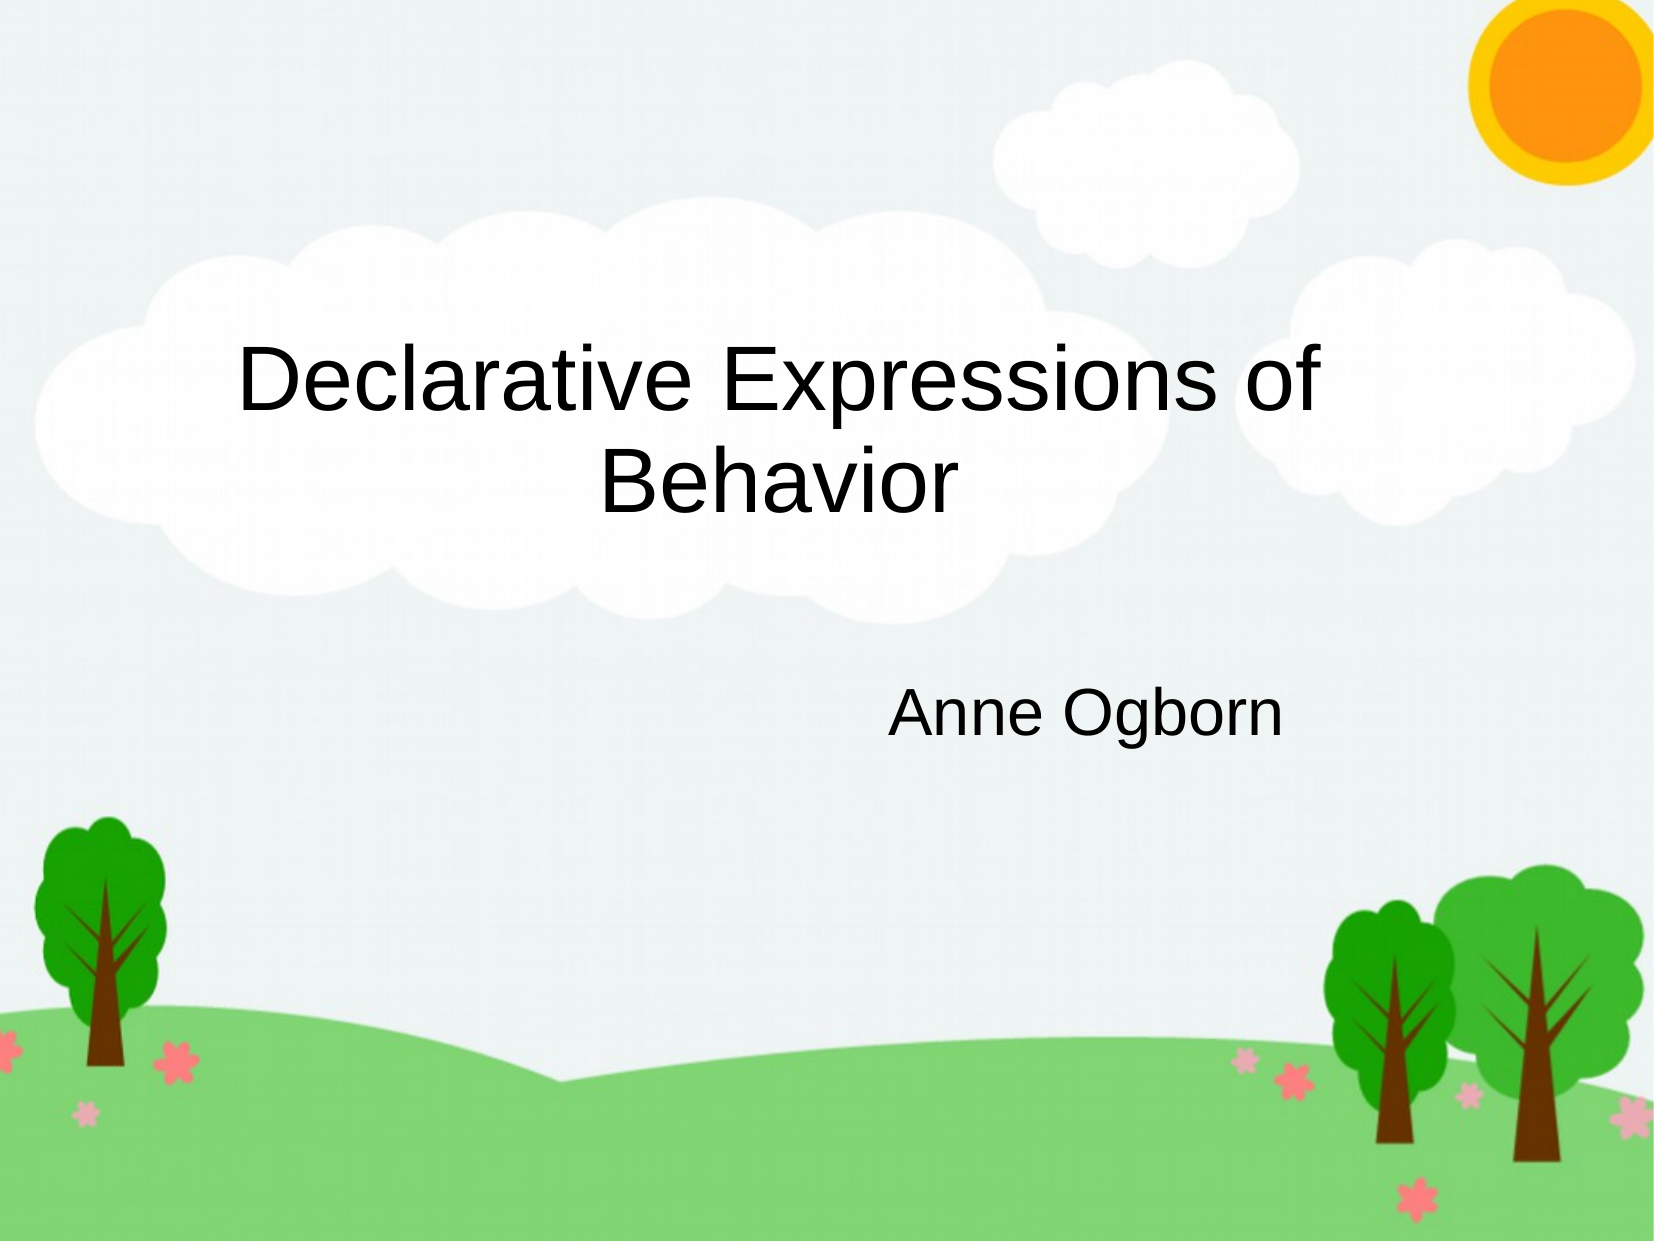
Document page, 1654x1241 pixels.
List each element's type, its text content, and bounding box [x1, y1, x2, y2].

picture [0, 0, 1654, 1241]
subtitle Anne Ogborn [661, 632, 1512, 792]
title Declarative Expressions of Behavior [47, 283, 1512, 577]
